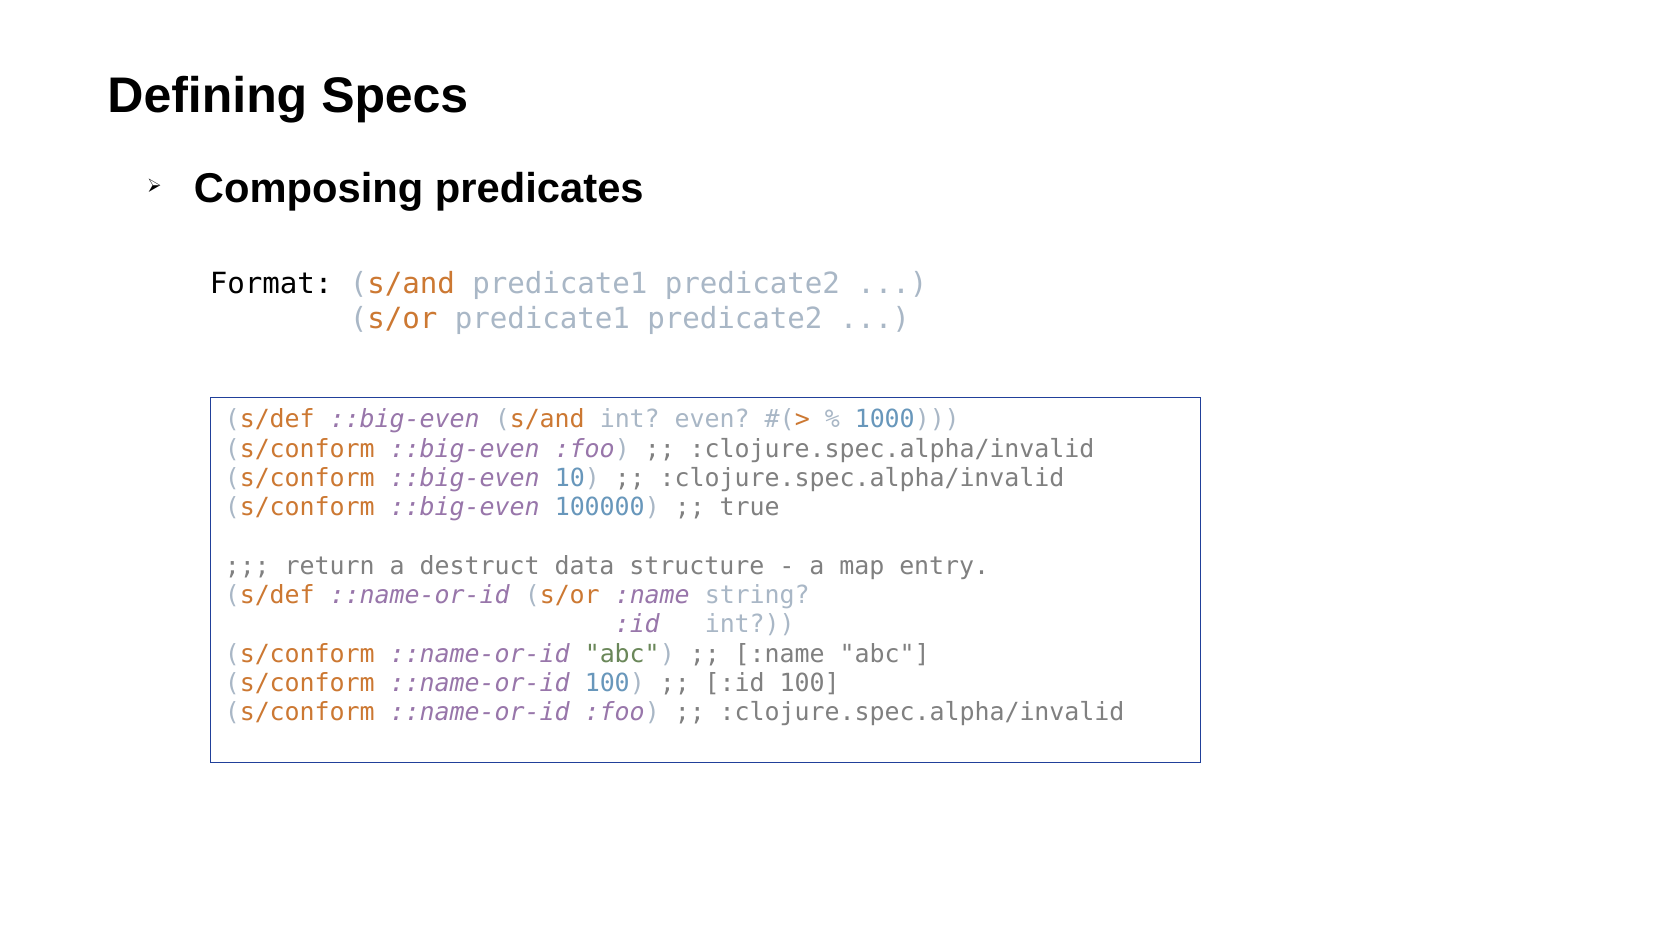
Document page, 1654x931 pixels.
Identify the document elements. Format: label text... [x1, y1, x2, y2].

text_box Format: (s/and predicate1 predicate2 ...) (s/or predicate1 predicate2 ...) [195, 259, 1156, 343]
text_box (s/def ::big-even (s/and int? even? #(> % 1000))) (s/conform ::big-even :foo) ;; :clojure.spec.alpha/invalid (s/conform ::big-even 10) ;; :clojure.spec.alpha/invalid (s/conform ::big-even 100000) ;; true ;;; return a destruct data structure - a map entry. (s/def ::name-or-id (s/or :name string? :id int?)) (s/conform ::name-or-id "abc") ;; [:name "abc"] (s/conform ::name-or-id 100) ;; [:id 100] (s/conform ::name-or-id :foo) ;; :clojure.spec.alpha/invalid [210, 397, 1201, 763]
text_box Composing predicates [132, 157, 733, 220]
text_box Defining Specs [92, 60, 858, 131]
